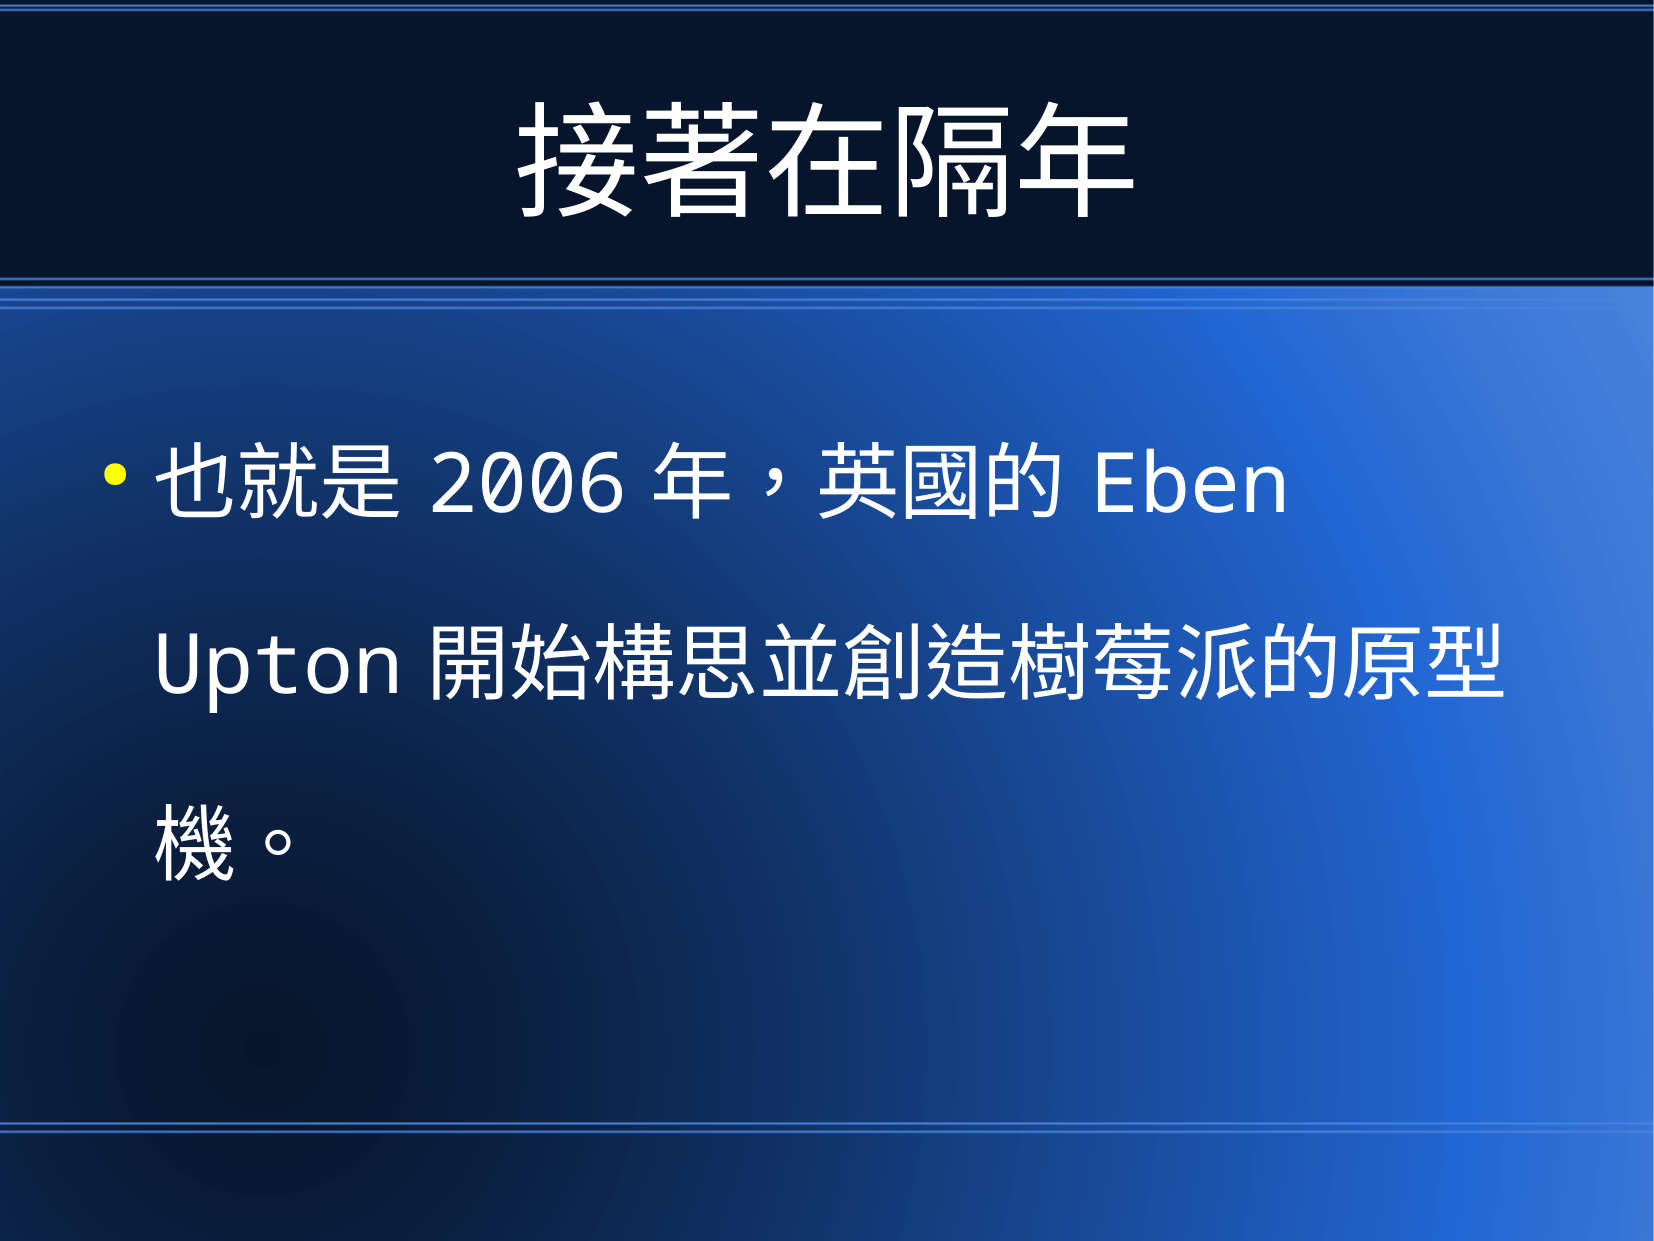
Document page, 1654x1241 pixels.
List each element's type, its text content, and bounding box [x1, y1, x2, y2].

title 接著在隔年 [82, 49, 1571, 257]
picture [0, 0, 1654, 1241]
list 也就是2006年，英國的Eben Upton開始構思並創造樹莓派的原型機。 [82, 355, 1571, 1241]
